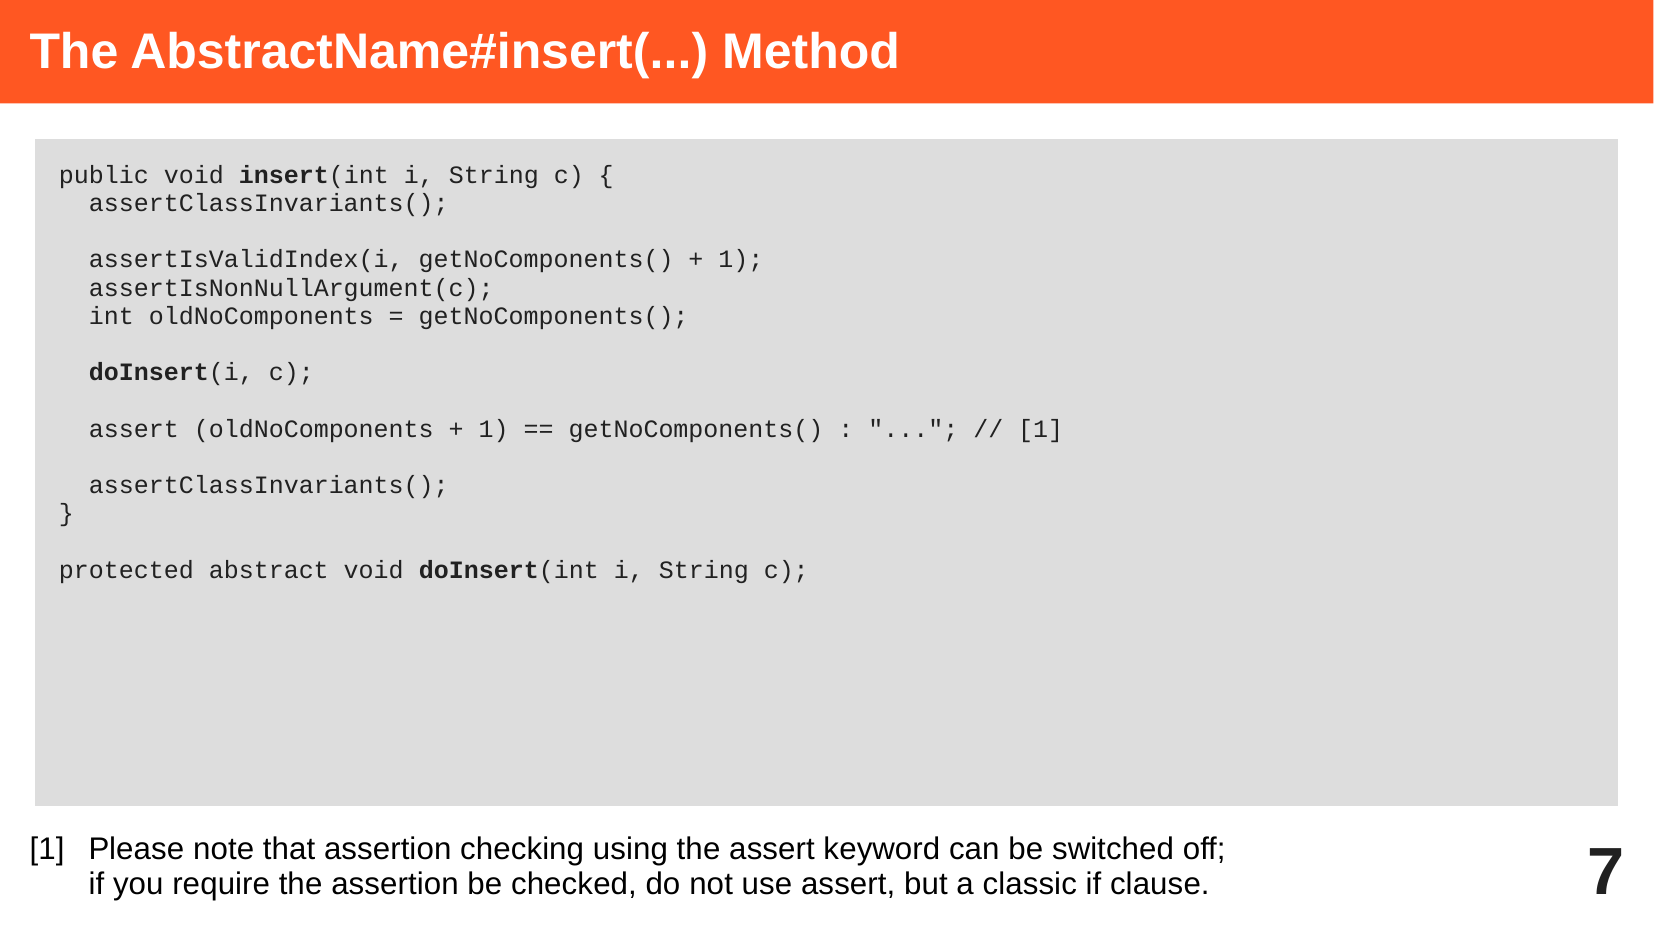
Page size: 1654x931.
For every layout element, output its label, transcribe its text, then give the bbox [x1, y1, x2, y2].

list public void insert(int i, String c) { assertClassInvariants(); assertIsValidIndex(i, getNoComponents() + 1); assertIsNonNullArgument(c); int oldNoComponents = getNoComponents(); doInsert(i, c); assert (oldNoComponents + 1) == getNoComponents() : "..."; // [1] assertClassInvariants(); } protected abstract void doInsert(int i, String c); [29, 132, 1625, 813]
text_box [1] Please note that assertion checking using the assert keyword can be switched off; if you require the assertion be checked, do not use assert, but a classic if clause. [0, 812, 1565, 931]
title The AbstractName#insert(...) Method [0, 0, 1654, 104]
